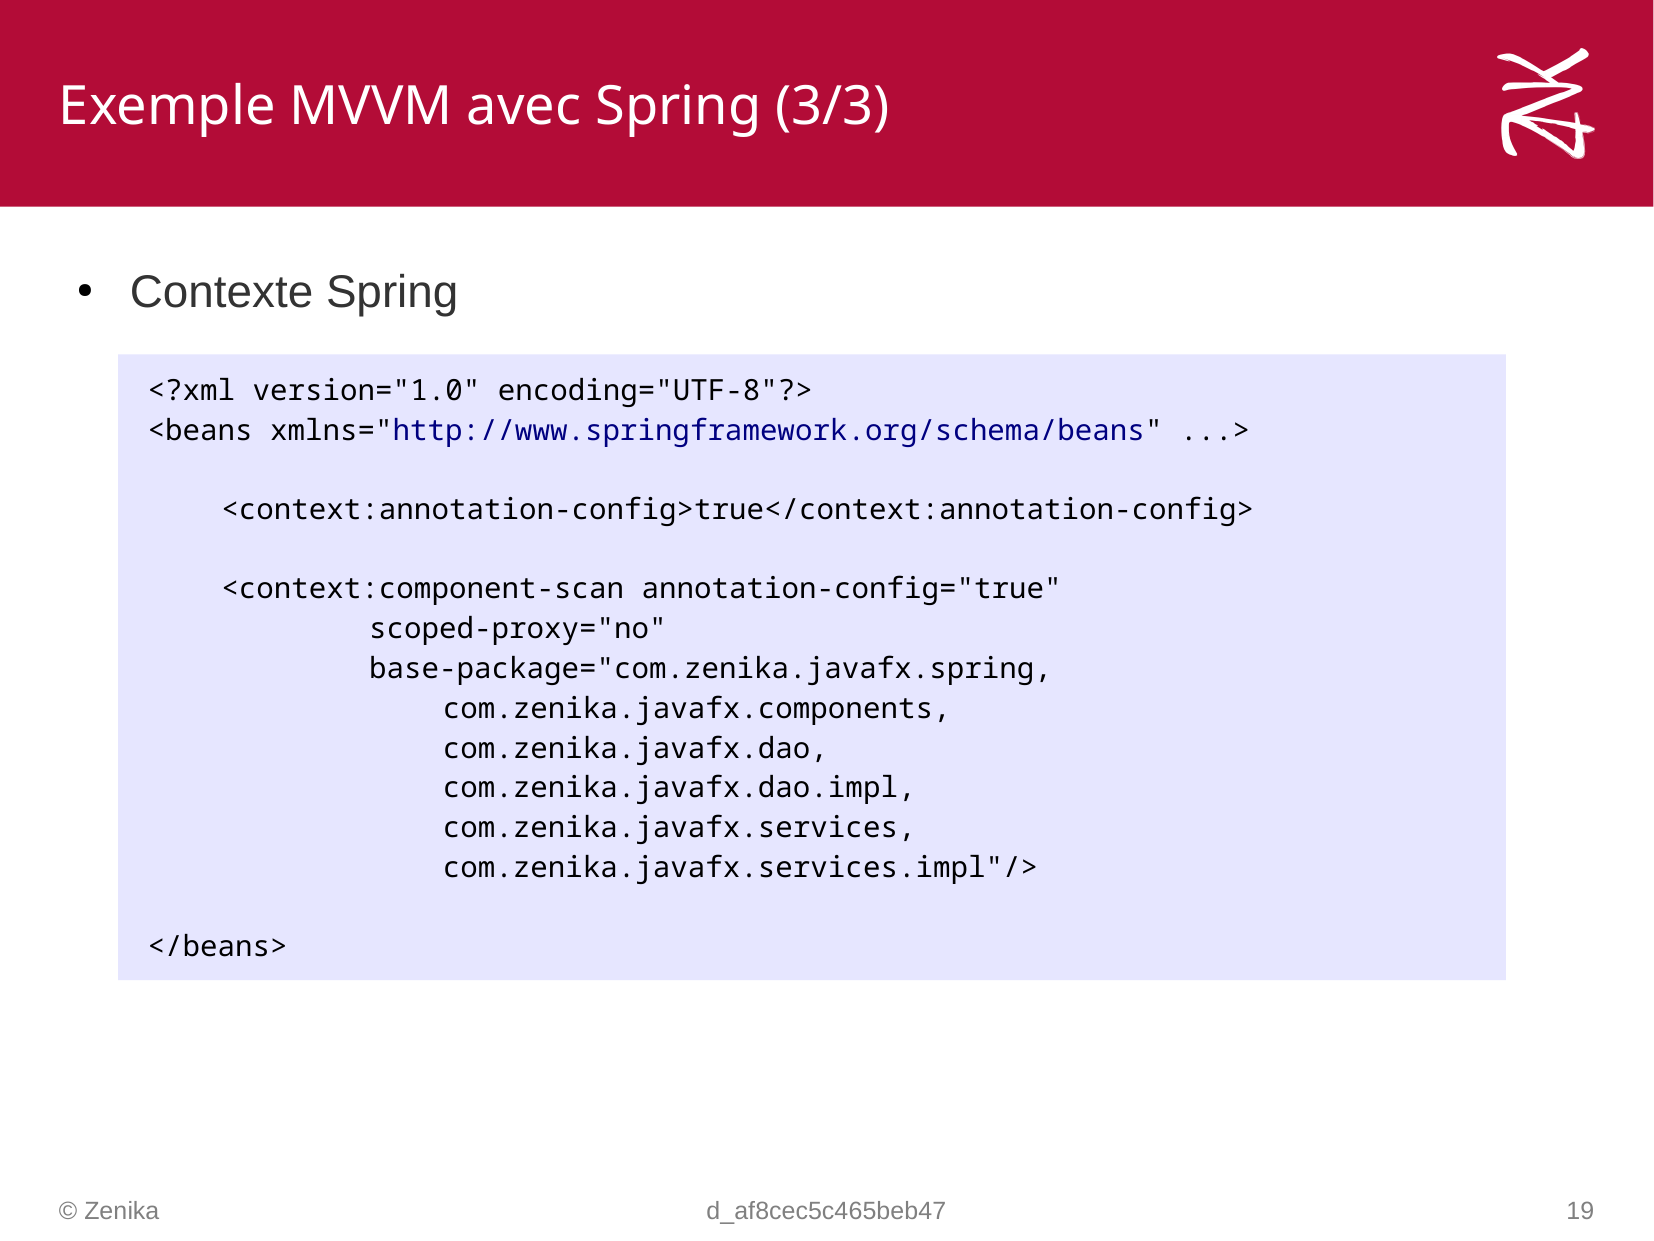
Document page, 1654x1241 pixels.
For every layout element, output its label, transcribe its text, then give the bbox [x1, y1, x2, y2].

list Contexte Spring [59, 265, 1595, 986]
title Exemple MVVM avec Spring (3/3) [59, 29, 1595, 178]
text_box <?xml version="1.0" encoding="UTF-8"?> <beans xmlns="http://www.springframework.org/schema/beans" ...> <context:annotation-config>true</context:annotation-config> <context:component-scan annotation-config="true" scoped-proxy="no" base-package="com.zenika.javafx.spring, com.zenika.javafx.components, com.zenika.javafx.dao, com.zenika.javafx.dao.impl, com.zenika.javafx.services, com.zenika.javafx.services.impl"/> </beans> [118, 354, 1506, 827]
